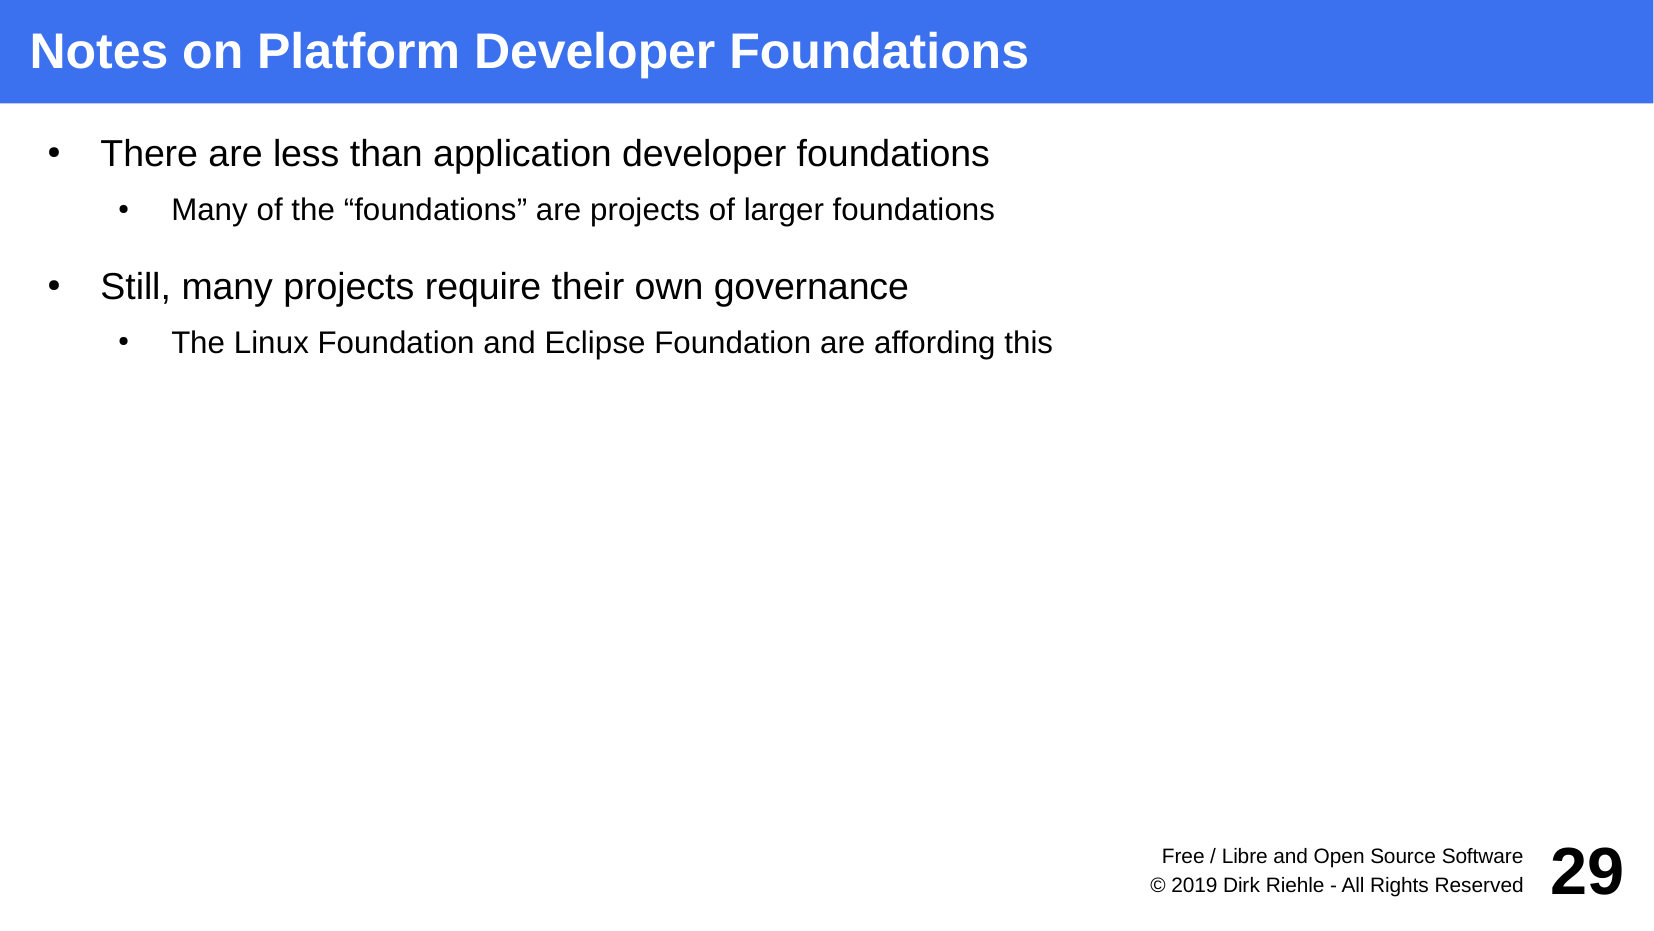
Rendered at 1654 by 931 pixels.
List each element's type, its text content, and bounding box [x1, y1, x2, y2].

title Notes on Platform Developer Foundations [0, 0, 1654, 104]
list There are less than application developer foundations Many of the “foundations” are projects of larger foundations Still, many projects require their own governance The Linux Foundation and Eclipse Foundation are affording this [29, 132, 1625, 813]
